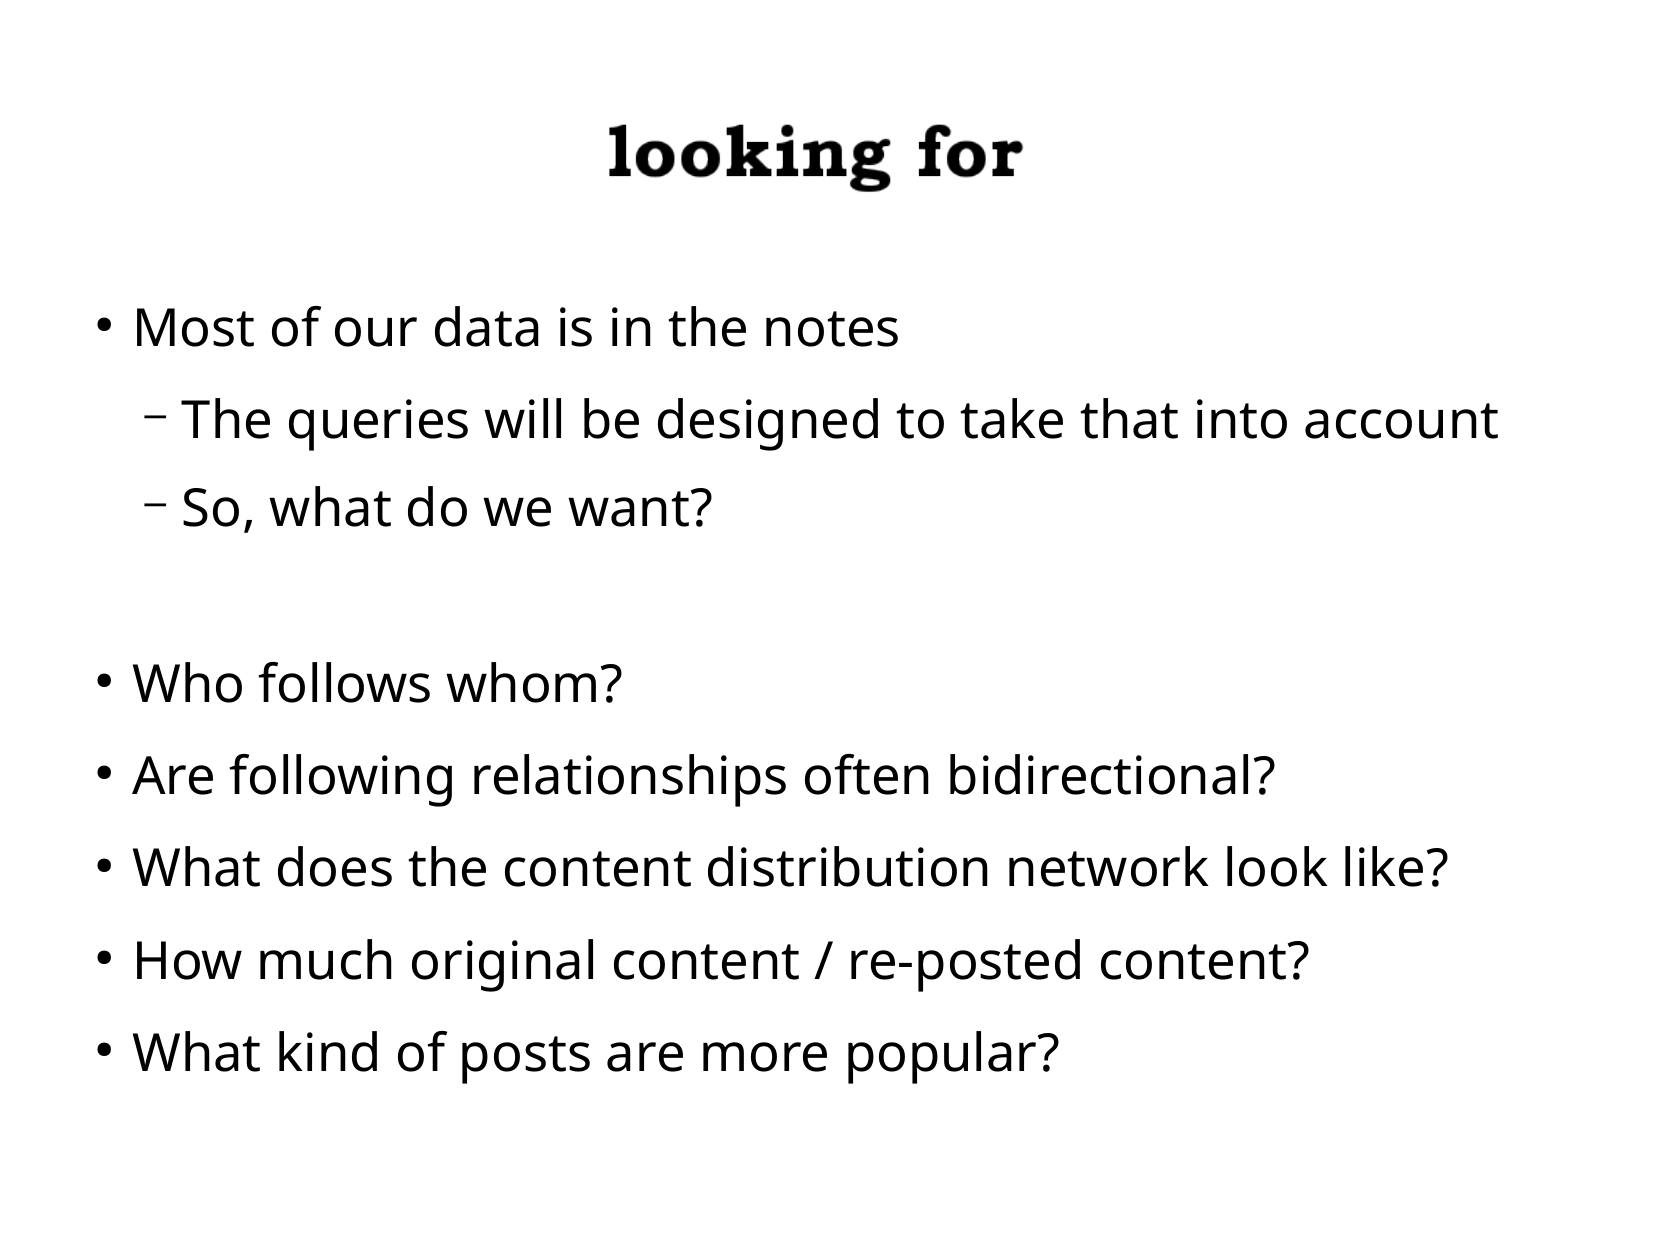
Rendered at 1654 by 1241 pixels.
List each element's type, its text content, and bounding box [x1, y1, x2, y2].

list Most of our data is in the notes The queries will be designed to take that into account So, what do we want? Who follows whom? Are following relationships often bidirectional? What does the content distribution network look like? How much original content / re-posted content? What kind of posts are more popular? [82, 290, 1571, 1096]
picture [600, 98, 1460, 208]
